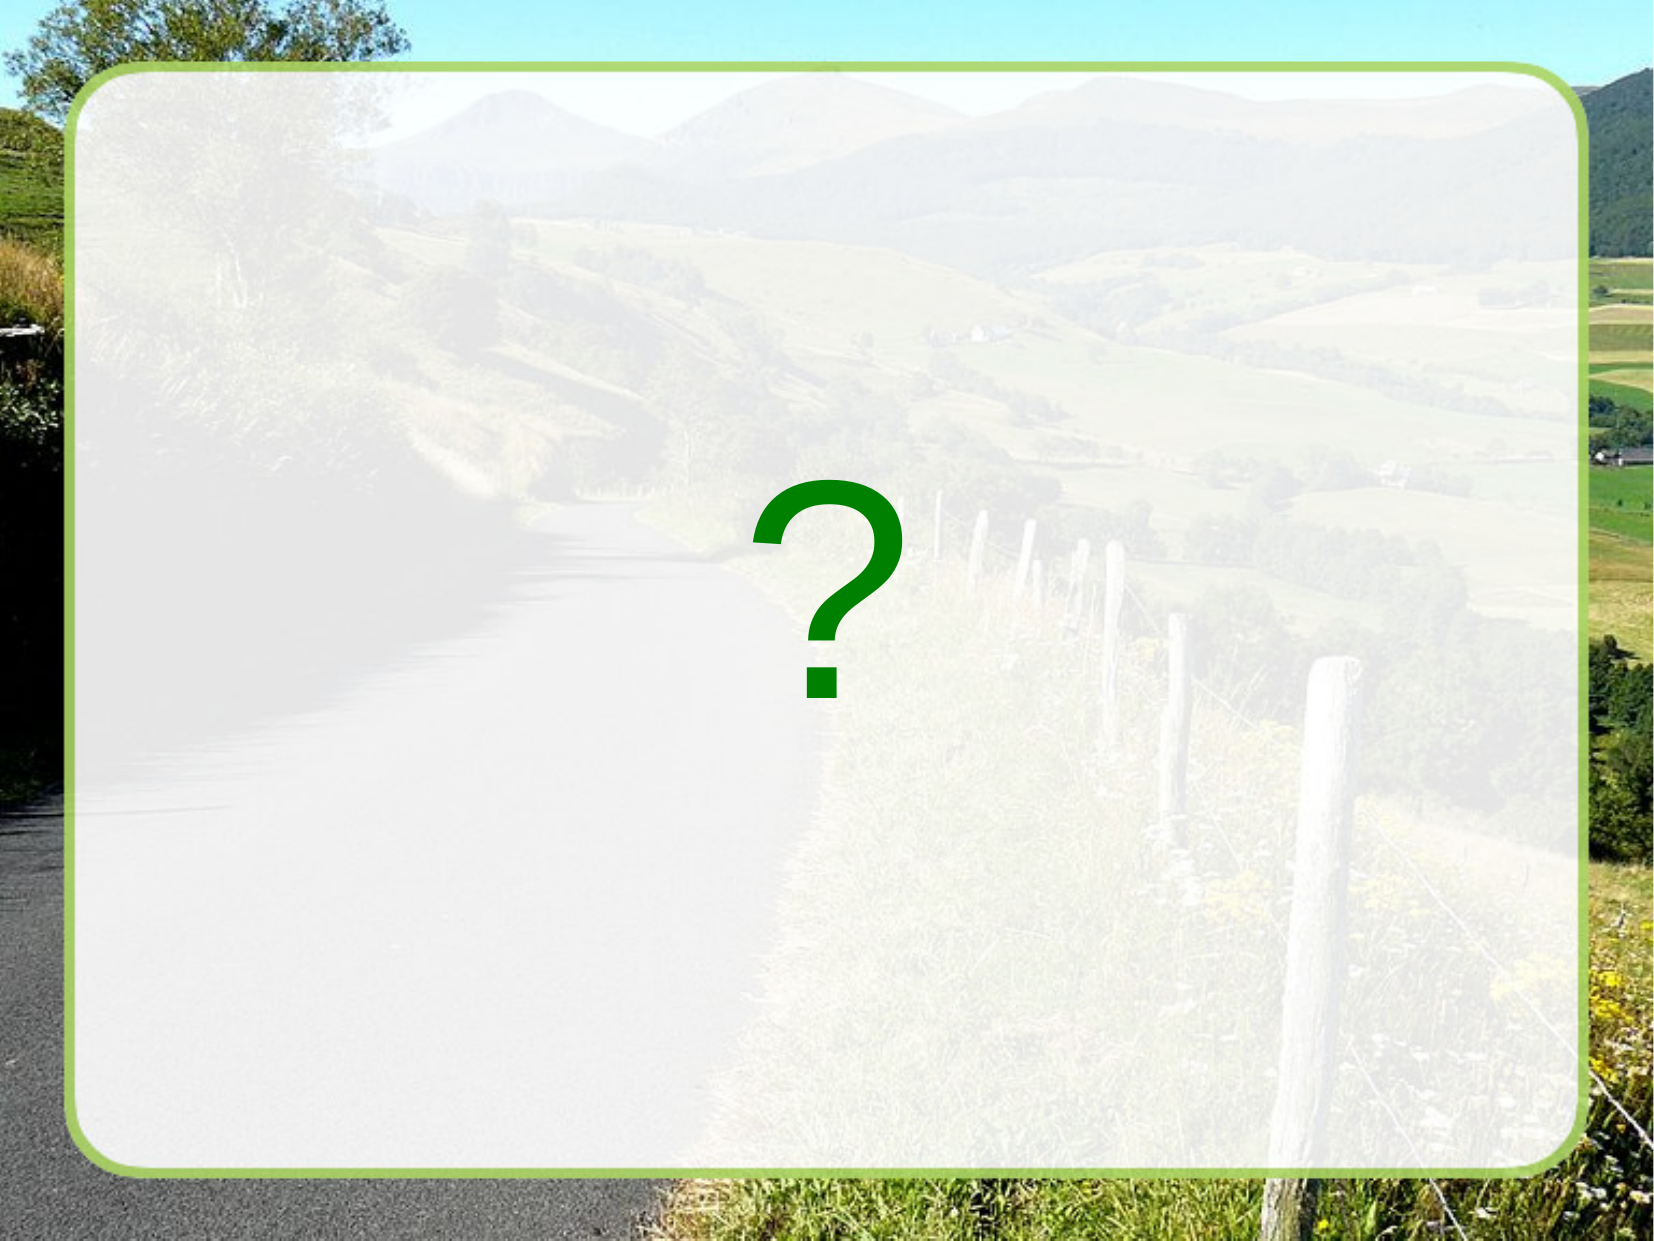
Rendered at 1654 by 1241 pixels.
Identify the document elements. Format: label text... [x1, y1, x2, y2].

picture [0, 0, 1654, 1241]
subtitle ? [82, 94, 1571, 1086]
